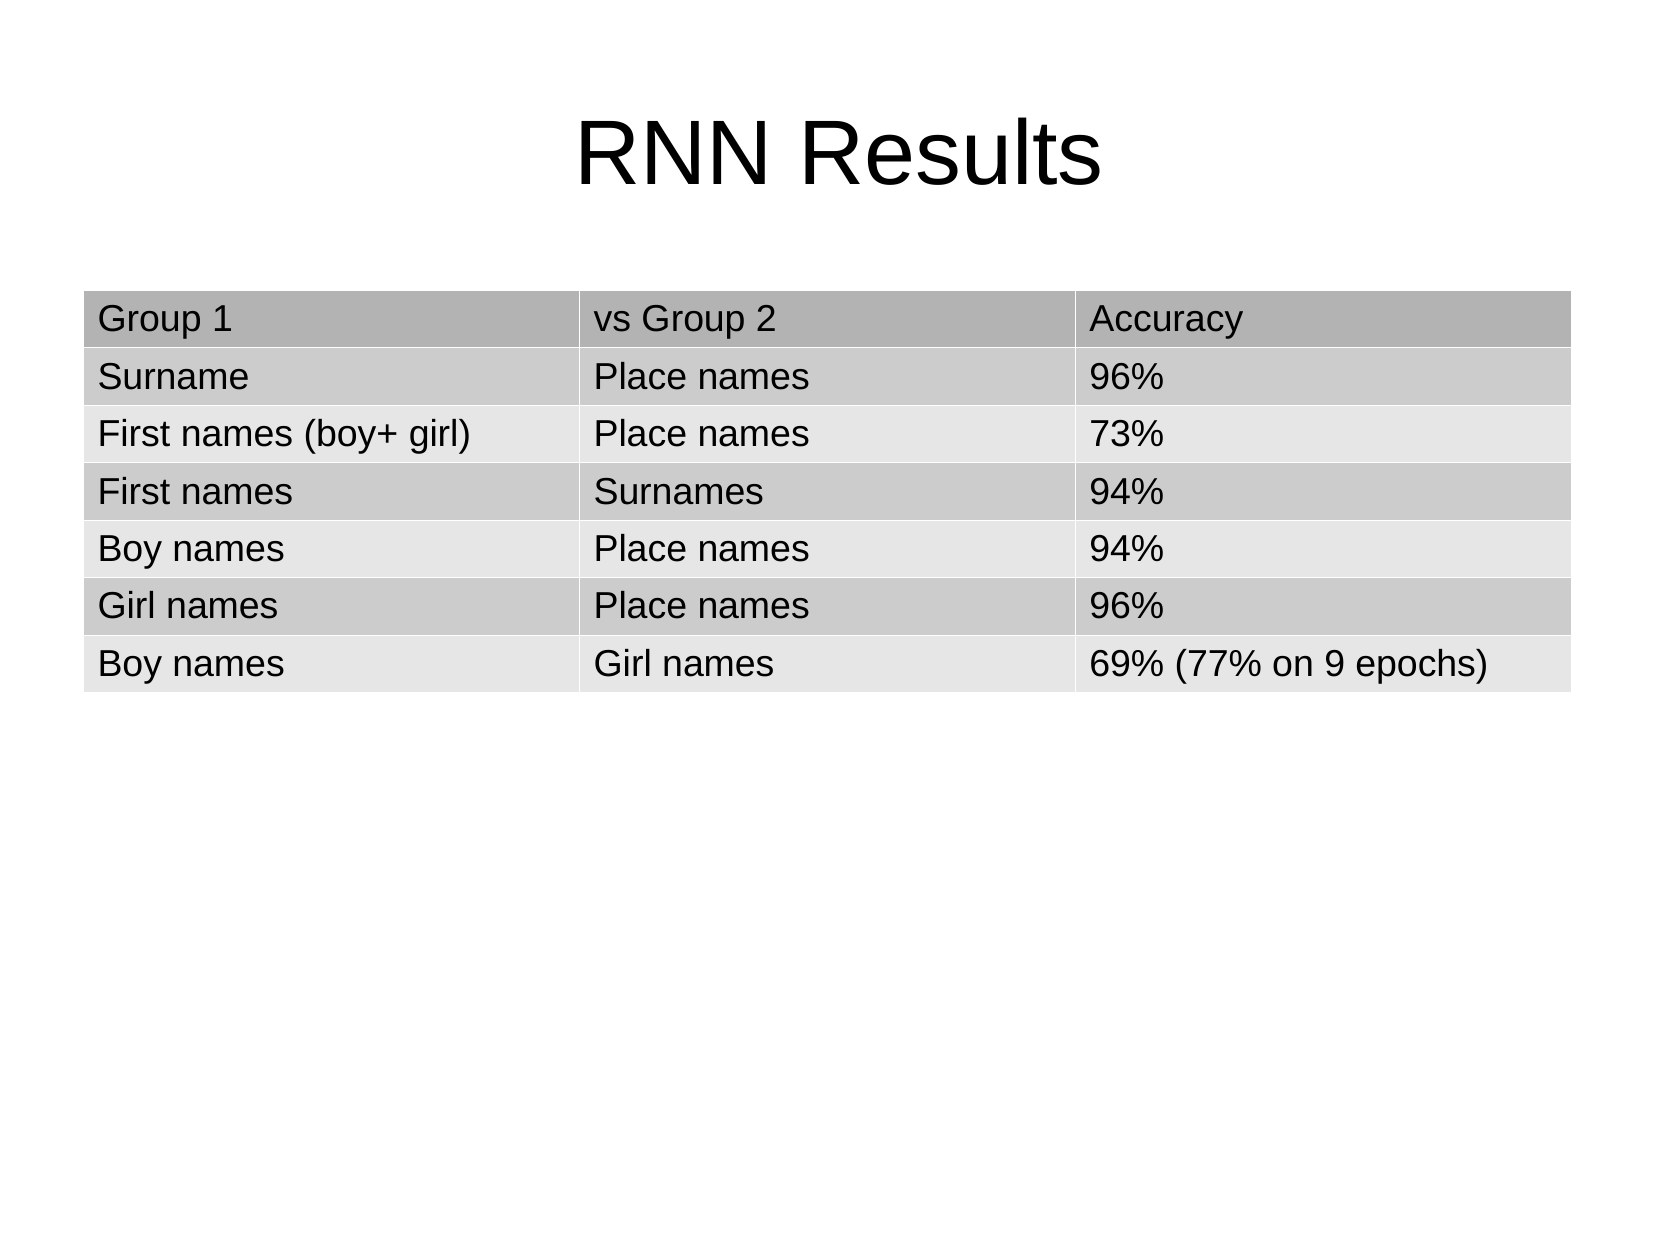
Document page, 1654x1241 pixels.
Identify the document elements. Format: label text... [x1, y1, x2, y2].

table_cell Place names [580, 406, 1075, 462]
table_cell Boy names [84, 636, 579, 692]
table_cell Place names [580, 578, 1075, 635]
table_header vs Group 2 [580, 291, 1075, 347]
table_cell 96% [1076, 348, 1571, 405]
table_cell 69% (77% on 9 epochs) [1076, 636, 1571, 692]
table_cell Girl names [580, 636, 1075, 692]
table_header Group 1 [84, 291, 579, 347]
table_cell Place names [580, 348, 1075, 405]
table_cell Surnames [580, 463, 1075, 520]
table_cell 96% [1076, 578, 1571, 635]
table_cell Boy names [84, 521, 579, 577]
table_cell First names [84, 463, 579, 520]
table_cell 73% [1076, 406, 1571, 462]
table_cell Place names [580, 521, 1075, 577]
table_cell 94% [1076, 521, 1571, 577]
table_header Accuracy [1076, 291, 1571, 347]
table_cell 94% [1076, 463, 1571, 520]
title RNN Results [82, 49, 1571, 257]
table_cell First names (boy+ girl) [84, 406, 579, 462]
table_cell Surname [84, 348, 579, 405]
table_cell Girl names [84, 578, 579, 635]
